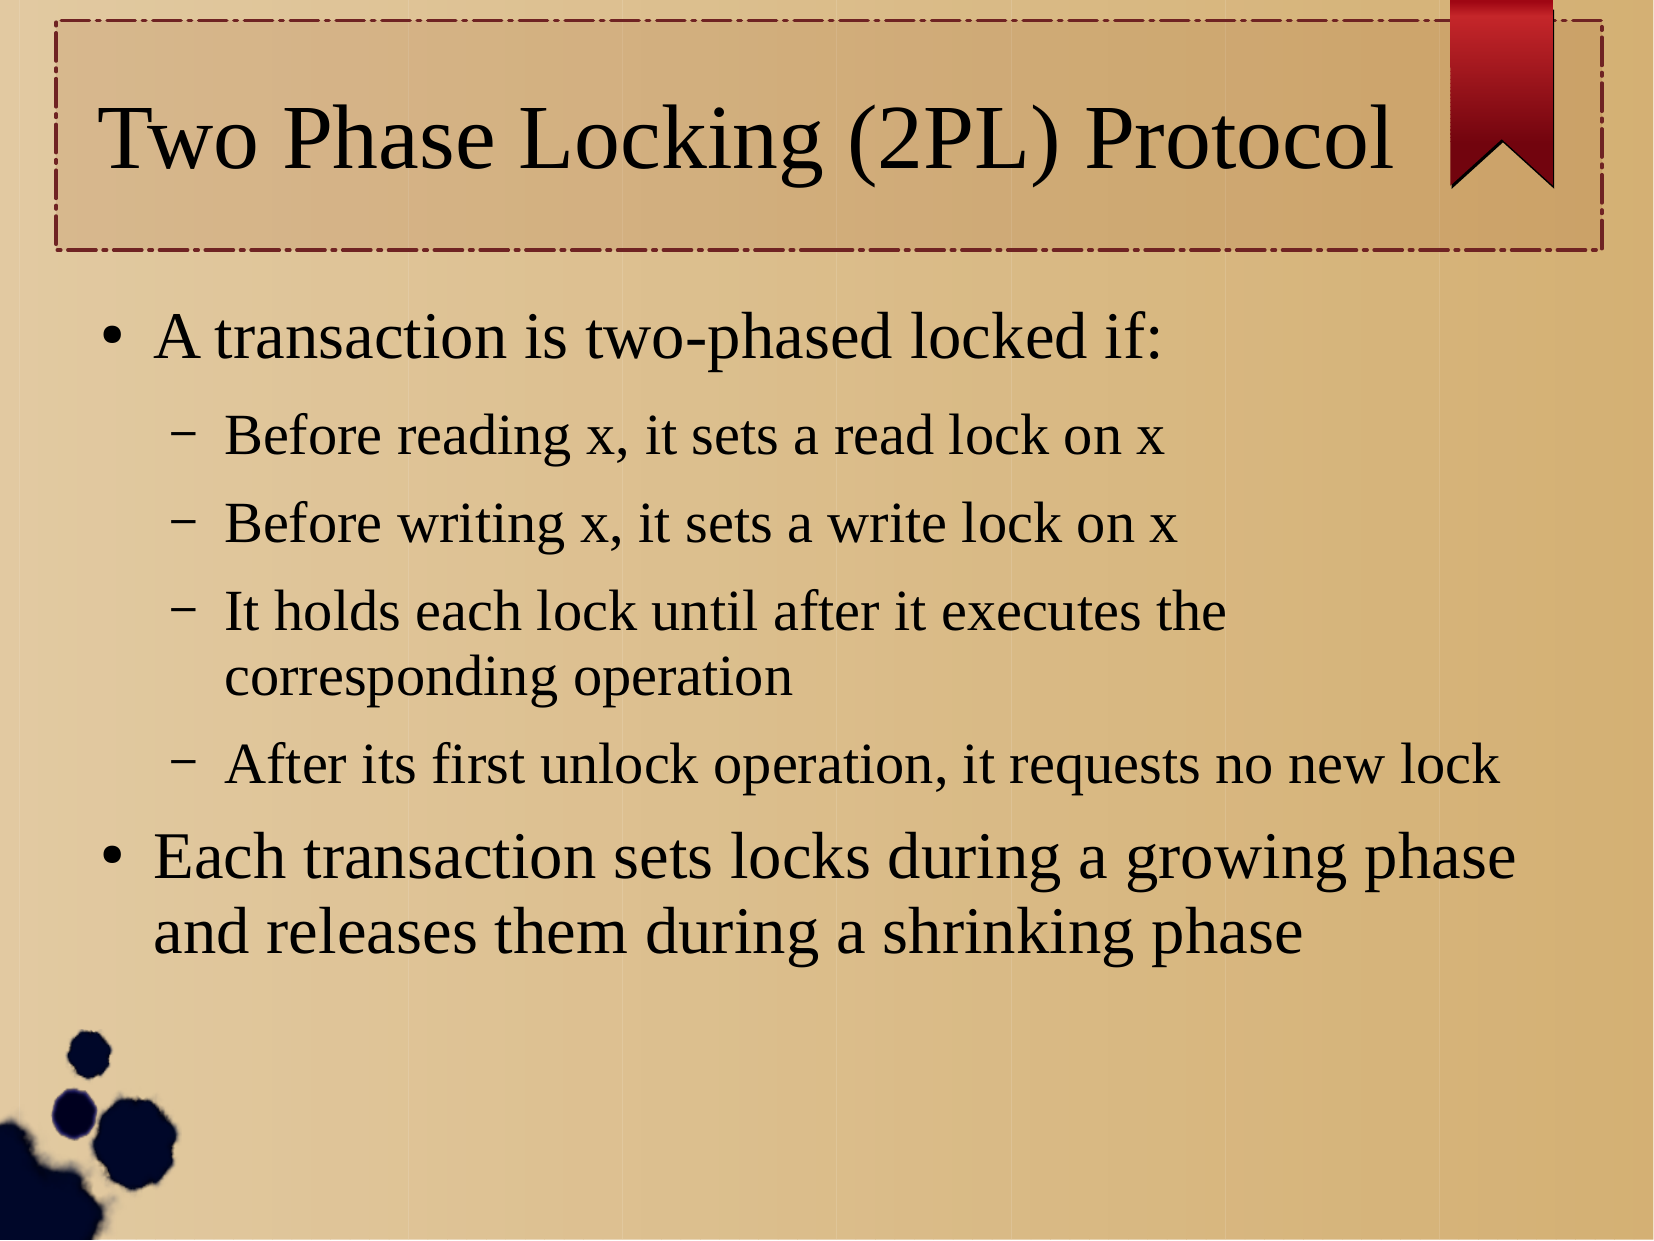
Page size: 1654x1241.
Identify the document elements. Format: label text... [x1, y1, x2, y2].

list A transaction is two-phased locked if: Before reading x, it sets a read lock on x Before writing x, it sets a write lock on x It holds each lock until after it executes the corresponding operation After its first unlock operation, it requests no new lock Each transaction sets locks during a growing phase and releases them during a shrinking phase [82, 299, 1571, 1019]
title Two Phase Locking (2PL) Protocol [82, 47, 1412, 229]
